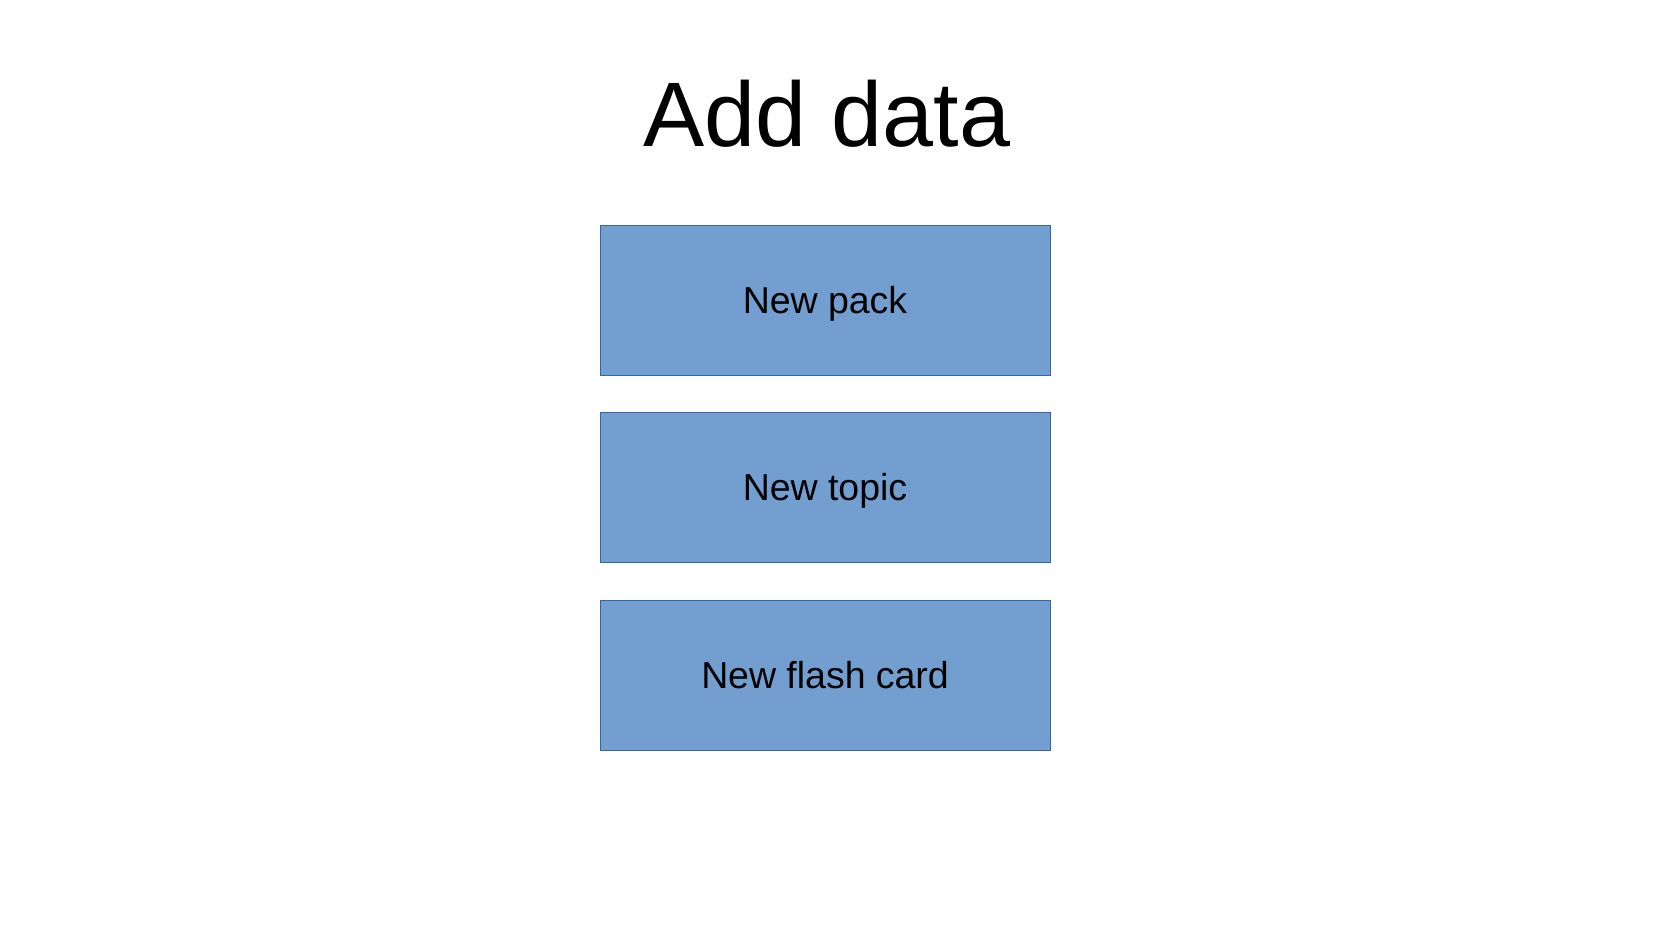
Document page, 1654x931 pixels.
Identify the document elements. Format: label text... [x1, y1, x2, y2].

text_box New flash card [600, 600, 1051, 751]
title Add data [82, 37, 1571, 193]
text_box New topic [600, 412, 1051, 563]
text_box New pack [600, 225, 1051, 376]
